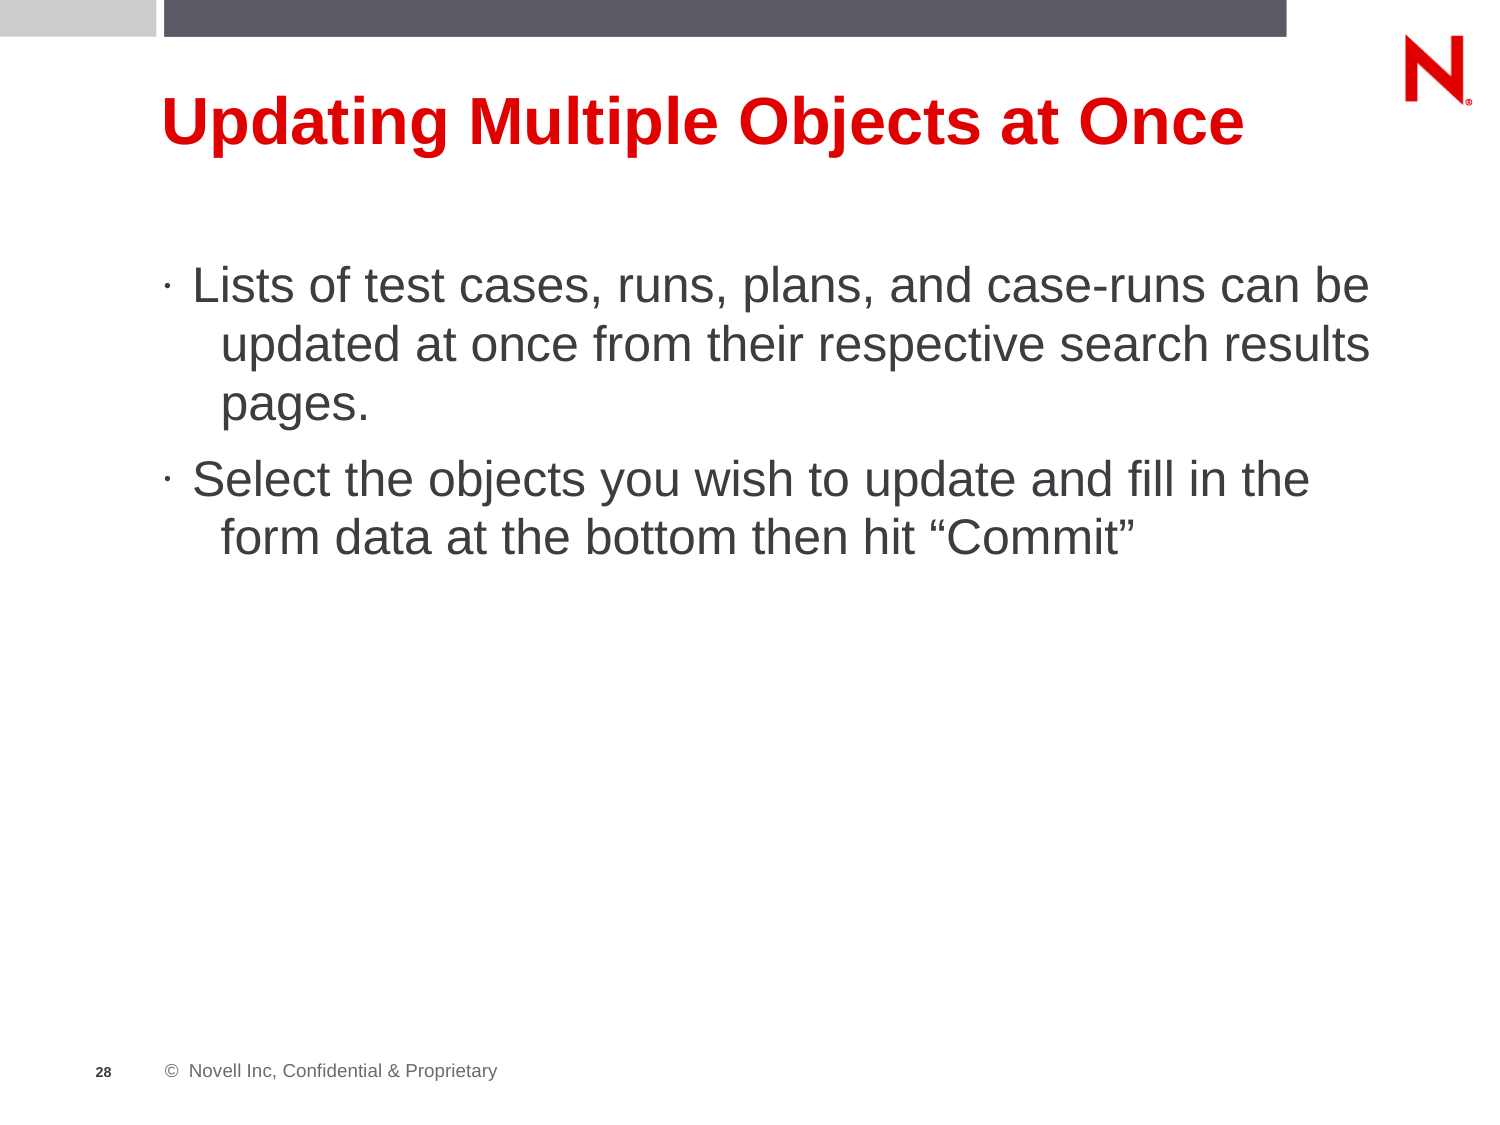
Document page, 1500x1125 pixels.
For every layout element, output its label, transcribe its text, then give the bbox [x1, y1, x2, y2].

title Updating Multiple Objects at Once [161, 41, 1383, 205]
list Lists of test cases, runs, plans, and case-runs can be updated at once from their respective search results pages. Select the objects you wish to update and fill in the form data at the bottom then hit “Commit” [163, 254, 1404, 986]
picture [1403, 32, 1473, 107]
